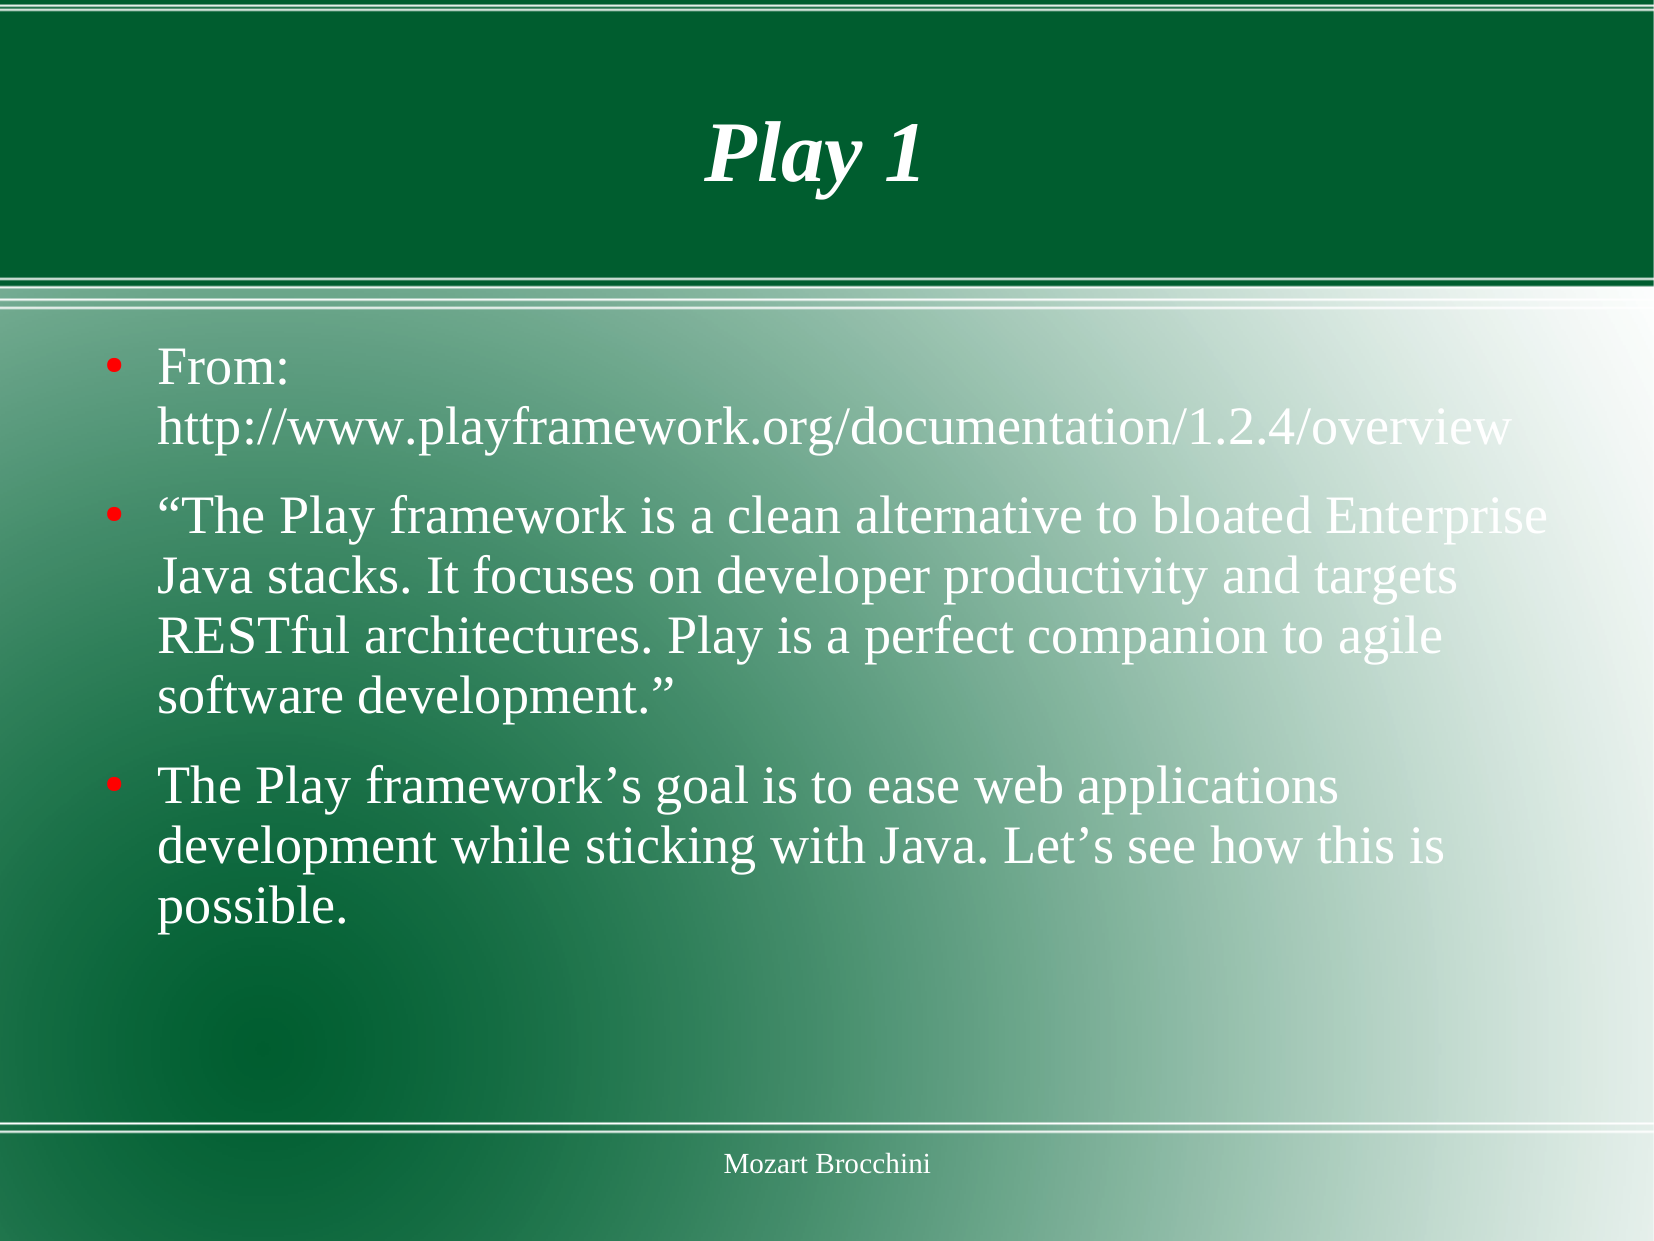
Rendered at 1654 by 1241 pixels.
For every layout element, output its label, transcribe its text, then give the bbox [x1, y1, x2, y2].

list From: http://www.playframework.org/documentation/1.2.4/overview “The Play framework is a clean alternative to bloated Enterprise Java stacks. It focuses on developer productivity and targets RESTful architectures. Play is a perfect companion to agile software development.” The Play framework’s goal is to ease web applications development while sticking with Java. Let’s see how this is possible. [86, 336, 1576, 1051]
title Play 1 [82, 49, 1571, 257]
picture [0, 0, 1654, 1241]
